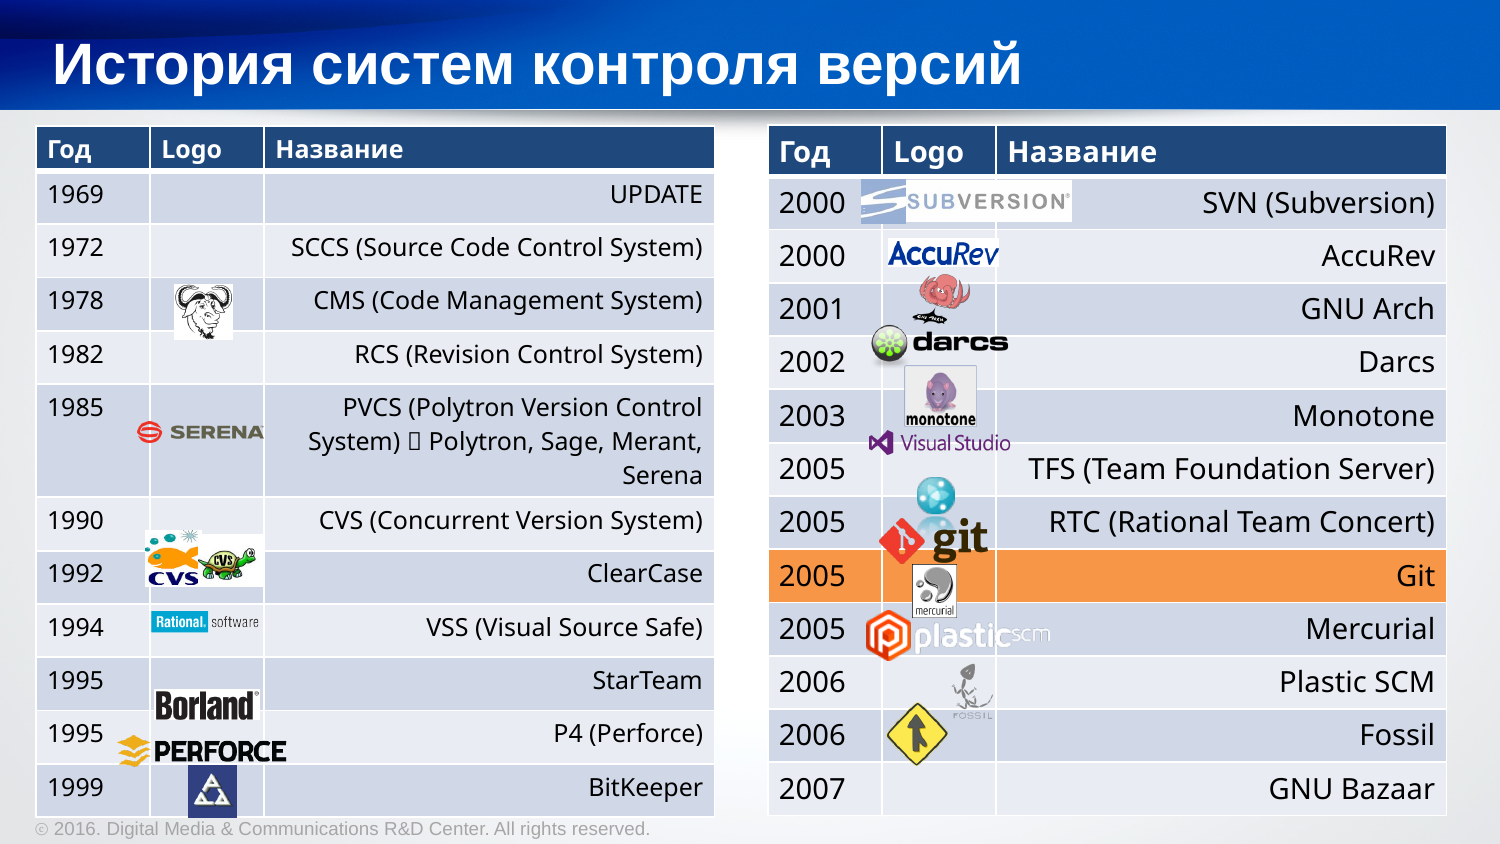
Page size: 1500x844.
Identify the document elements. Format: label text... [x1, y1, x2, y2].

table_cell [151, 587, 263, 603]
table_cell Git [997, 550, 1446, 602]
table_cell 2005 [769, 603, 881, 655]
table_cell [883, 661, 995, 708]
table_cell 1982 [37, 332, 149, 383]
table_cell VSS (Visual Source Safe) [265, 605, 714, 656]
table_cell BitKeeper [265, 765, 714, 816]
table_cell Darcs [997, 337, 1446, 388]
table_cell 1985 [37, 385, 149, 496]
table_header Год [769, 126, 881, 174]
picture [0, 0, 1500, 844]
table_cell [971, 284, 995, 320]
table_cell CMS (Code Management System) [265, 278, 714, 330]
table_cell [237, 767, 263, 816]
table_cell 2005 [769, 550, 881, 602]
table_cell [151, 658, 263, 710]
table_header Название [265, 127, 714, 168]
title История систем контроля версий [37, 28, 1471, 95]
table_cell GNU Bazaar [997, 763, 1446, 815]
table_cell [151, 332, 263, 383]
table_cell [883, 603, 912, 610]
table_cell [883, 284, 911, 320]
table_cell 2000 [769, 179, 881, 229]
table_cell [977, 369, 995, 388]
table_cell TFS (Team Foundation Server) [997, 444, 1446, 495]
table_cell [151, 605, 263, 656]
table_cell 2005 [769, 444, 881, 495]
table_cell [151, 225, 263, 277]
table_cell 1994 [37, 605, 149, 656]
table_header Год [37, 127, 149, 168]
table_cell 2002 [769, 337, 881, 388]
table_cell 2006 [769, 710, 881, 761]
table_cell RCS (Revision Control System) [265, 332, 714, 383]
table_cell 1978 [37, 278, 149, 330]
table_header Logo [151, 127, 263, 168]
table_cell [151, 498, 263, 534]
table_cell 1995 [37, 658, 149, 710]
table_cell Plastic SCM [997, 657, 1446, 708]
table_cell P4 (Perforce) [265, 711, 714, 763]
table_header Logo [883, 126, 995, 174]
table_cell 1969 [37, 174, 149, 223]
table_cell [151, 385, 263, 421]
table_cell GNU Arch [997, 284, 1446, 335]
table_cell AccuRev [997, 230, 1446, 282]
table_cell Monotone [997, 390, 1446, 442]
table_cell [883, 564, 912, 602]
table_cell 2001 [769, 284, 881, 335]
table_cell [151, 278, 263, 330]
table_header Название [997, 126, 1446, 174]
table_cell [151, 767, 188, 816]
table_cell ClearCase [265, 552, 714, 603]
table_cell [883, 497, 917, 518]
table_cell 1992 [37, 552, 149, 603]
table_cell 2006 [769, 657, 881, 708]
table_cell [883, 455, 995, 495]
table_cell CVS (Concurrent Version System) [265, 498, 714, 550]
table_cell 1995 [37, 711, 149, 763]
table_cell [883, 230, 995, 282]
table_cell 1990 [37, 498, 149, 550]
table_cell 2005 [769, 497, 881, 548]
table_cell SVN (Subversion) [997, 179, 1446, 229]
table_cell [883, 763, 995, 815]
table_cell UPDATE [265, 174, 714, 223]
table_cell 1972 [37, 225, 149, 277]
table_cell [883, 390, 995, 430]
table_cell PVCS (Polytron Version Control System)  Polytron, Sage, Merant, Serena [265, 385, 714, 496]
table_cell [957, 550, 995, 602]
table_cell [948, 710, 995, 761]
table_cell [151, 174, 263, 223]
table_cell RTC (Rational Team Concert) [997, 497, 1446, 548]
table_cell 2007 [769, 763, 881, 815]
table_cell [883, 222, 995, 229]
table_cell Fossil [997, 710, 1446, 761]
table_cell [151, 711, 263, 735]
table_cell StarTeam [265, 658, 714, 710]
table_cell Mercurial [997, 603, 1446, 655]
table_cell SCCS (Source Code Control System) [265, 225, 714, 277]
table_cell 1999 [37, 765, 149, 816]
table_cell [957, 603, 995, 610]
table_cell [883, 369, 904, 388]
table_cell 2003 [769, 390, 881, 442]
table_cell [955, 497, 995, 548]
table_cell [151, 443, 263, 496]
table_cell 2000 [769, 230, 881, 282]
